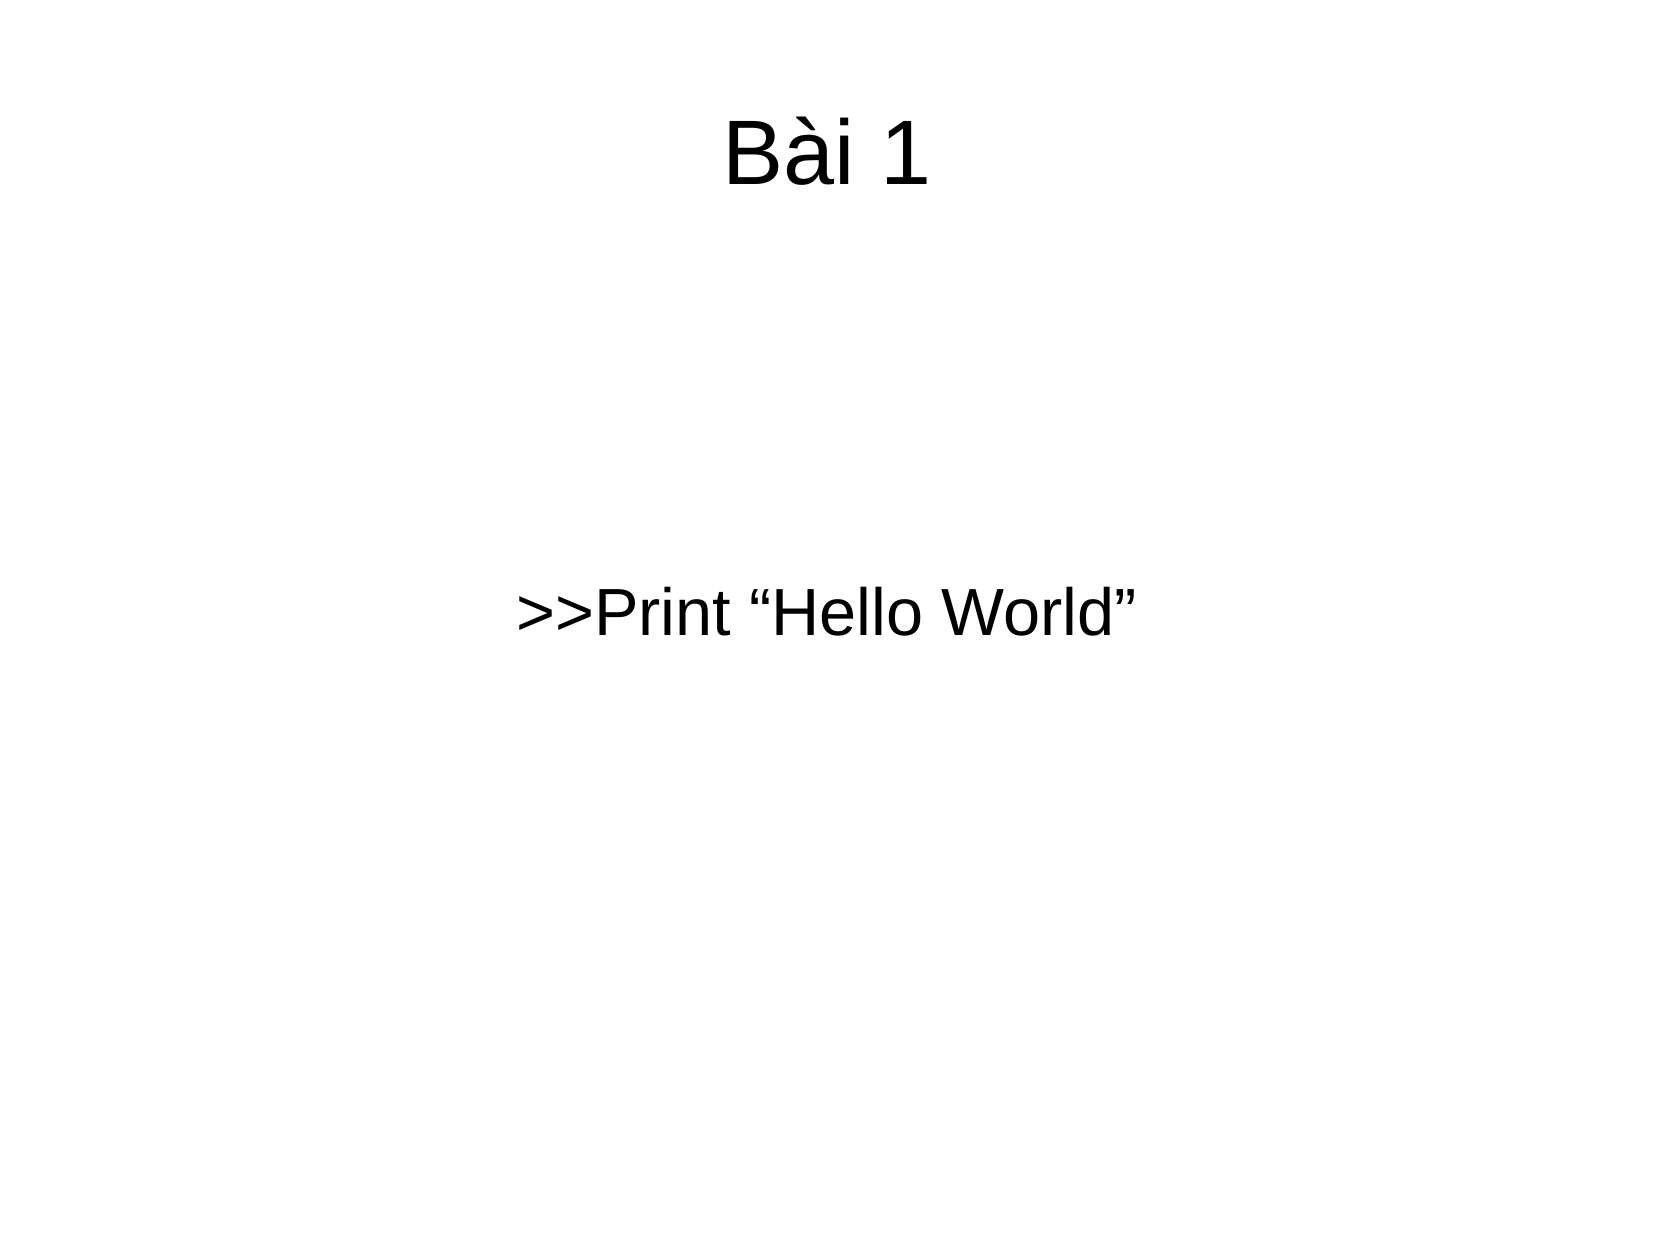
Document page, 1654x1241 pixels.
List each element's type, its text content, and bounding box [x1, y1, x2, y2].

title Bài 1 [82, 49, 1571, 257]
subtitle >>Print “Hello World” [82, 290, 1571, 1010]
